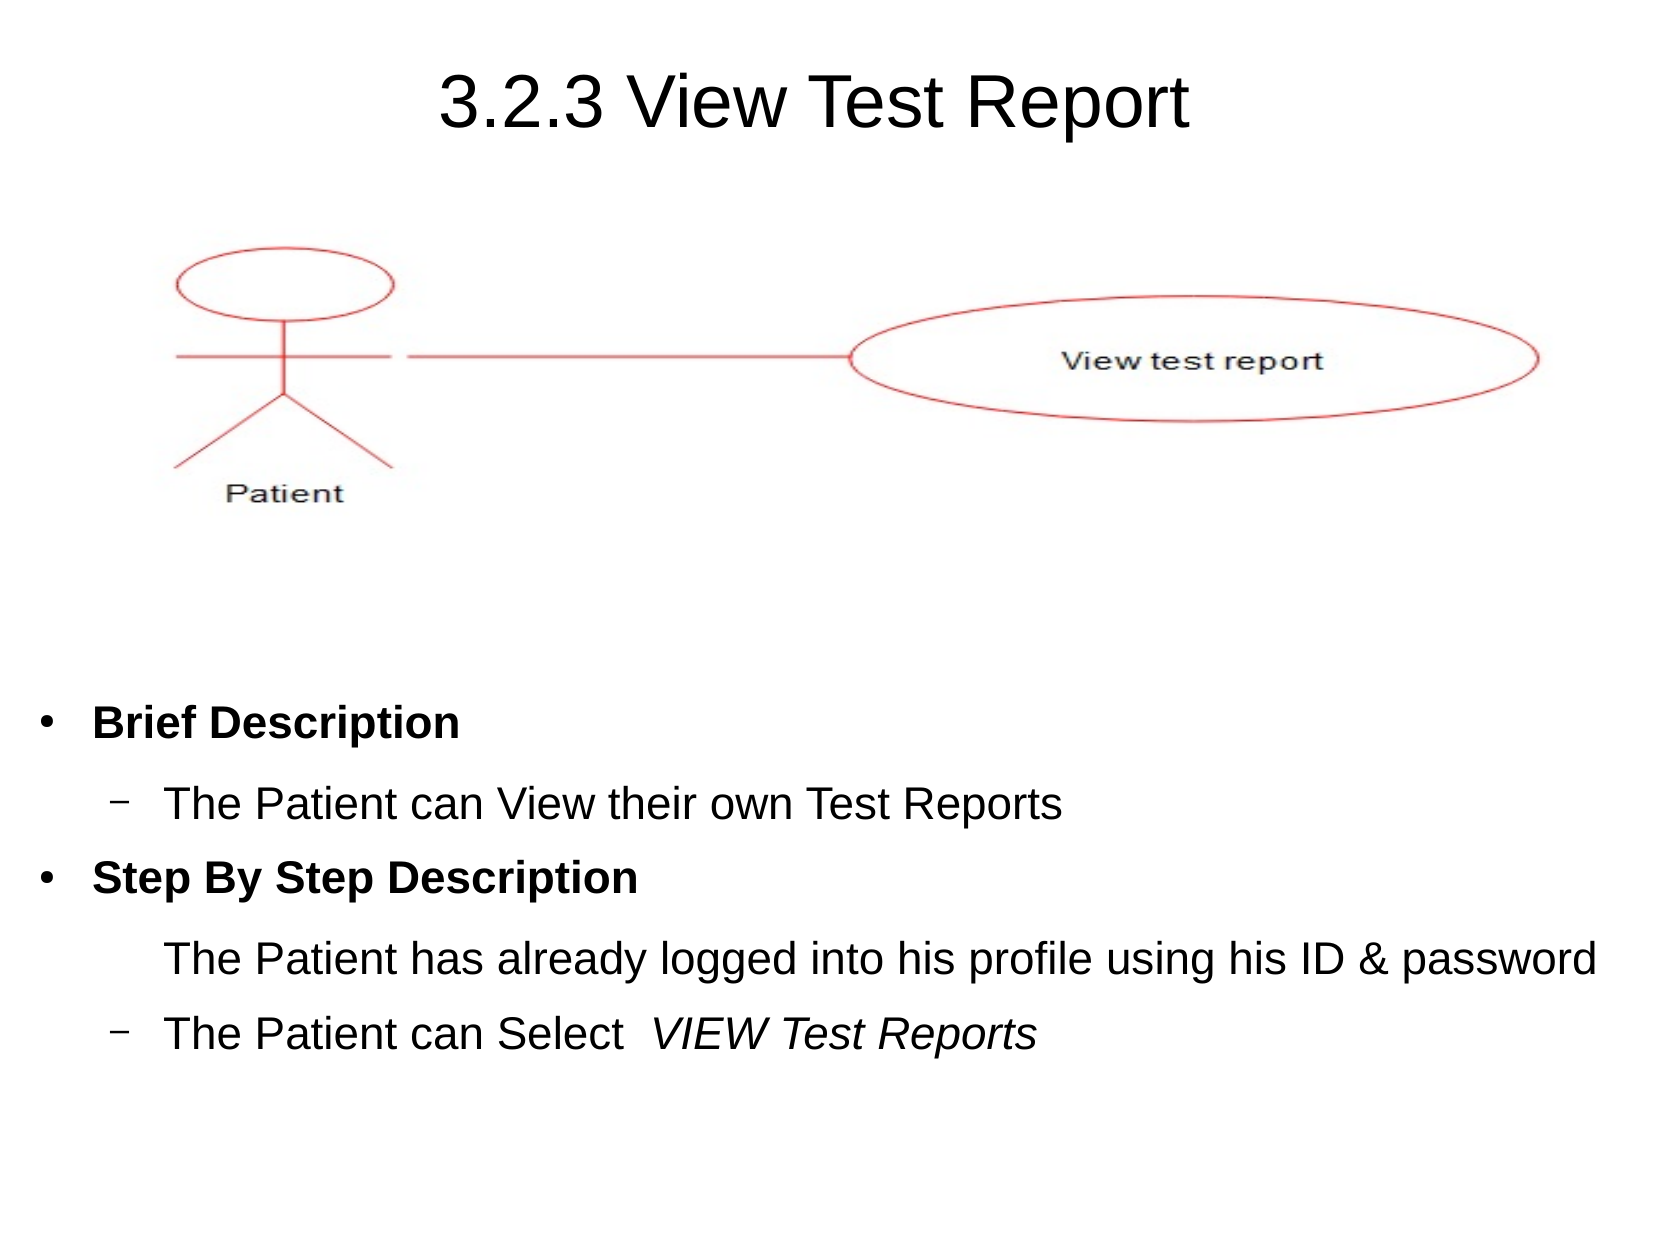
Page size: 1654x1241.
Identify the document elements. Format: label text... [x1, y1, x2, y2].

picture [0, 153, 1654, 603]
title 3.2.3 View Test Report [0, 25, 1630, 153]
list Brief Description The Patient can View their own Test Reports Step By Step Description The Patient has already logged into his profile using his ID & password The Patient can Select VIEW Test Reports [21, 696, 1654, 1241]
